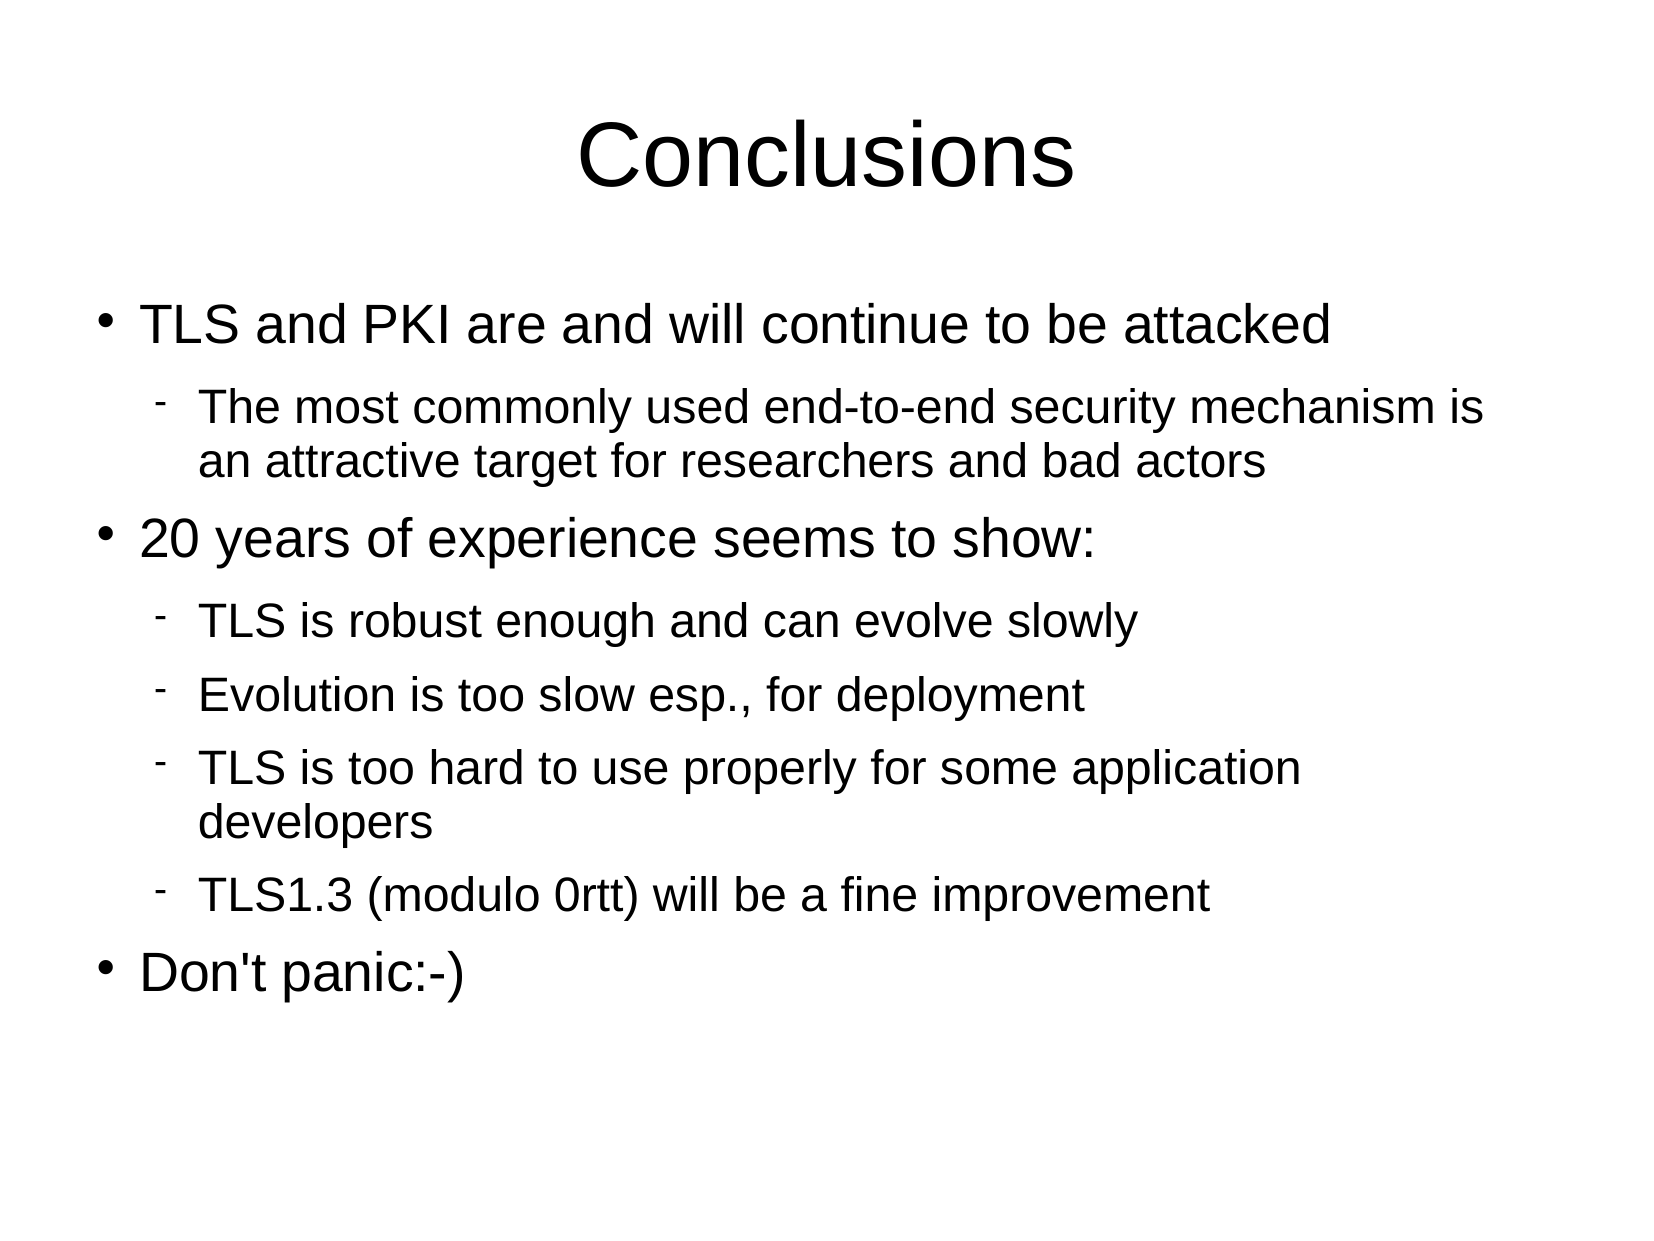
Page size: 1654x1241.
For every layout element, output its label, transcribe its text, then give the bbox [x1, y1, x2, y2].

title Conclusions [82, 49, 1571, 257]
list TLS and PKI are and will continue to be attacked The most commonly used end-to-end security mechanism is an attractive target for researchers and bad actors 20 years of experience seems to show: TLS is robust enough and can evolve slowly Evolution is too slow esp., for deployment TLS is too hard to use properly for some application developers TLS1.3 (modulo 0rtt) will be a fine improvement Don't panic:-) [82, 290, 1538, 1010]
